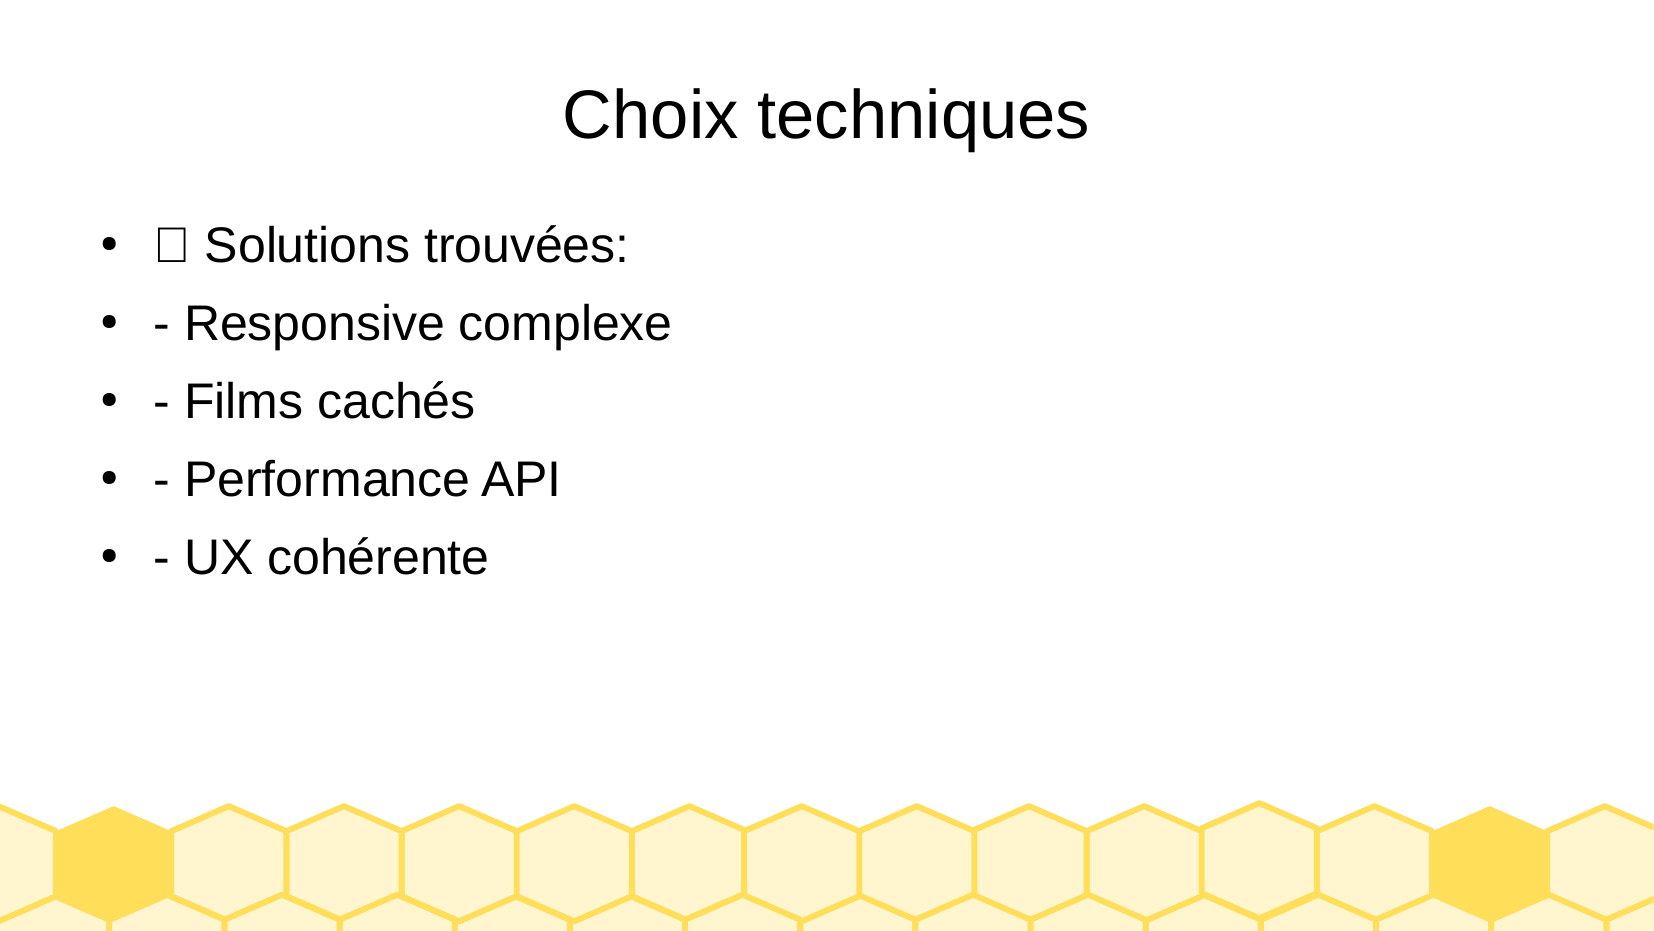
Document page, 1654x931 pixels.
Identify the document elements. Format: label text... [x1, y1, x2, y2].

title Choix techniques [82, 37, 1571, 193]
list 💪 Solutions trouvées: - Responsive complexe - Films cachés - Performance API - UX cohérente [82, 217, 1571, 758]
